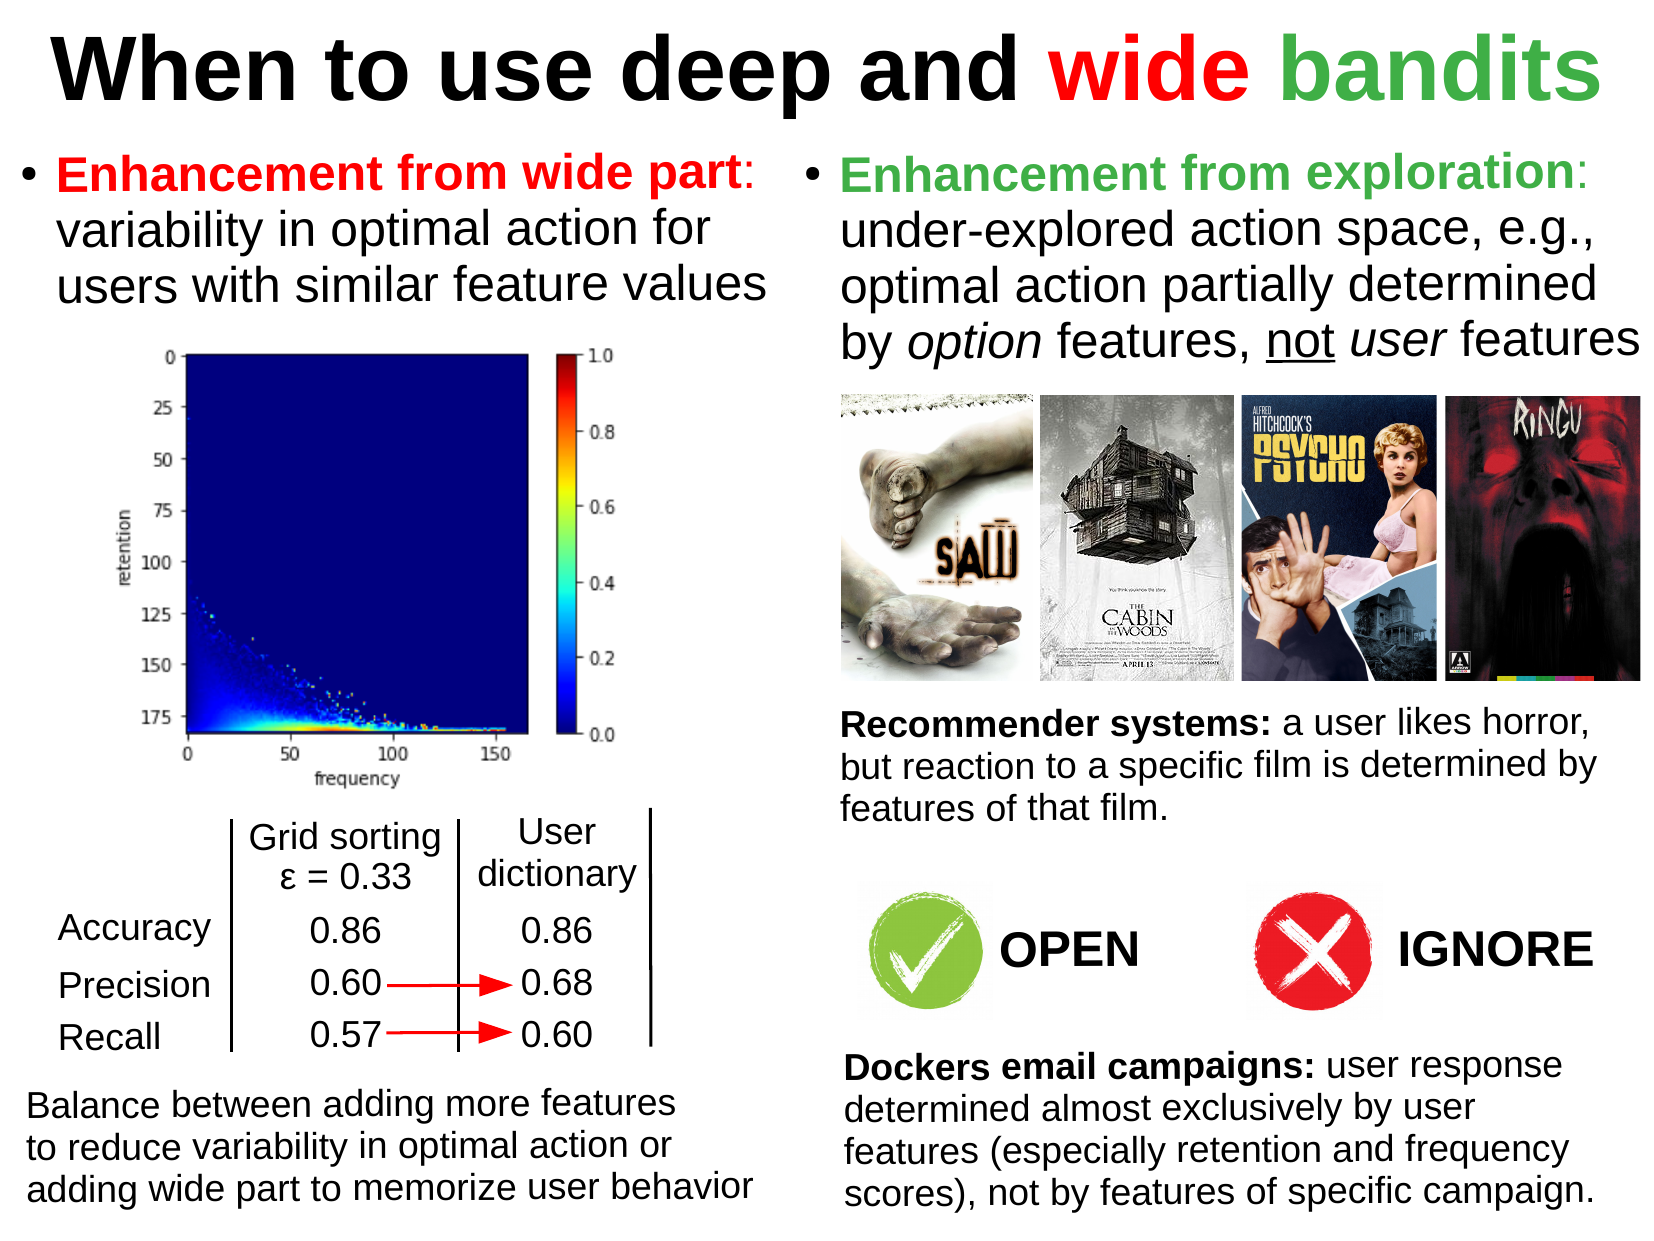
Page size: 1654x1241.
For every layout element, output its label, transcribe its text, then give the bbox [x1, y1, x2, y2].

picture [1246, 881, 1383, 1021]
picture [104, 341, 620, 812]
text_box Dockers email campaigns: user response determined almost exclusively by user features (especially retention and frequency scores), not by features of specific campaign. [793, 1034, 1636, 1241]
picture [857, 881, 993, 1021]
text_box Enhancement from exploration: under-explored action space, e.g., optimal action partially determined by option features, not user features [788, 135, 1654, 393]
text_box Precision [42, 956, 227, 1014]
text_box Recall [42, 1008, 177, 1066]
text_box 0.60 [505, 1005, 609, 1063]
picture [841, 394, 1033, 681]
text_box Grid sorting [233, 807, 469, 866]
text_box Accuracy [42, 898, 227, 957]
text_box ε = 0.33 [265, 865, 438, 906]
text_box OPEN [948, 913, 1192, 991]
text_box User dictionary [462, 802, 657, 909]
picture [1040, 395, 1234, 681]
title When to use deep and wide bandits [0, 3, 1654, 136]
picture [1445, 396, 1641, 681]
text_box 0.86 [505, 908, 609, 954]
text_box Recommender systems: a user likes horror, but reaction to a specific film is determined by features of that film. [789, 692, 1632, 838]
picture [1241, 395, 1437, 681]
text_box Balance between adding more features to reduce variability in optimal action or adding wide part to memorize user behavior [0, 1073, 773, 1241]
text_box IGNORE [1347, 913, 1618, 991]
text_box 0.68 [505, 953, 609, 1006]
text_box 0.86 [294, 905, 398, 954]
text_box 0.57 [294, 1005, 398, 1063]
text_box 0.60 [294, 953, 398, 1006]
text_box Enhancement from wide part: variability in optimal action for users with similar feature values [5, 135, 787, 322]
